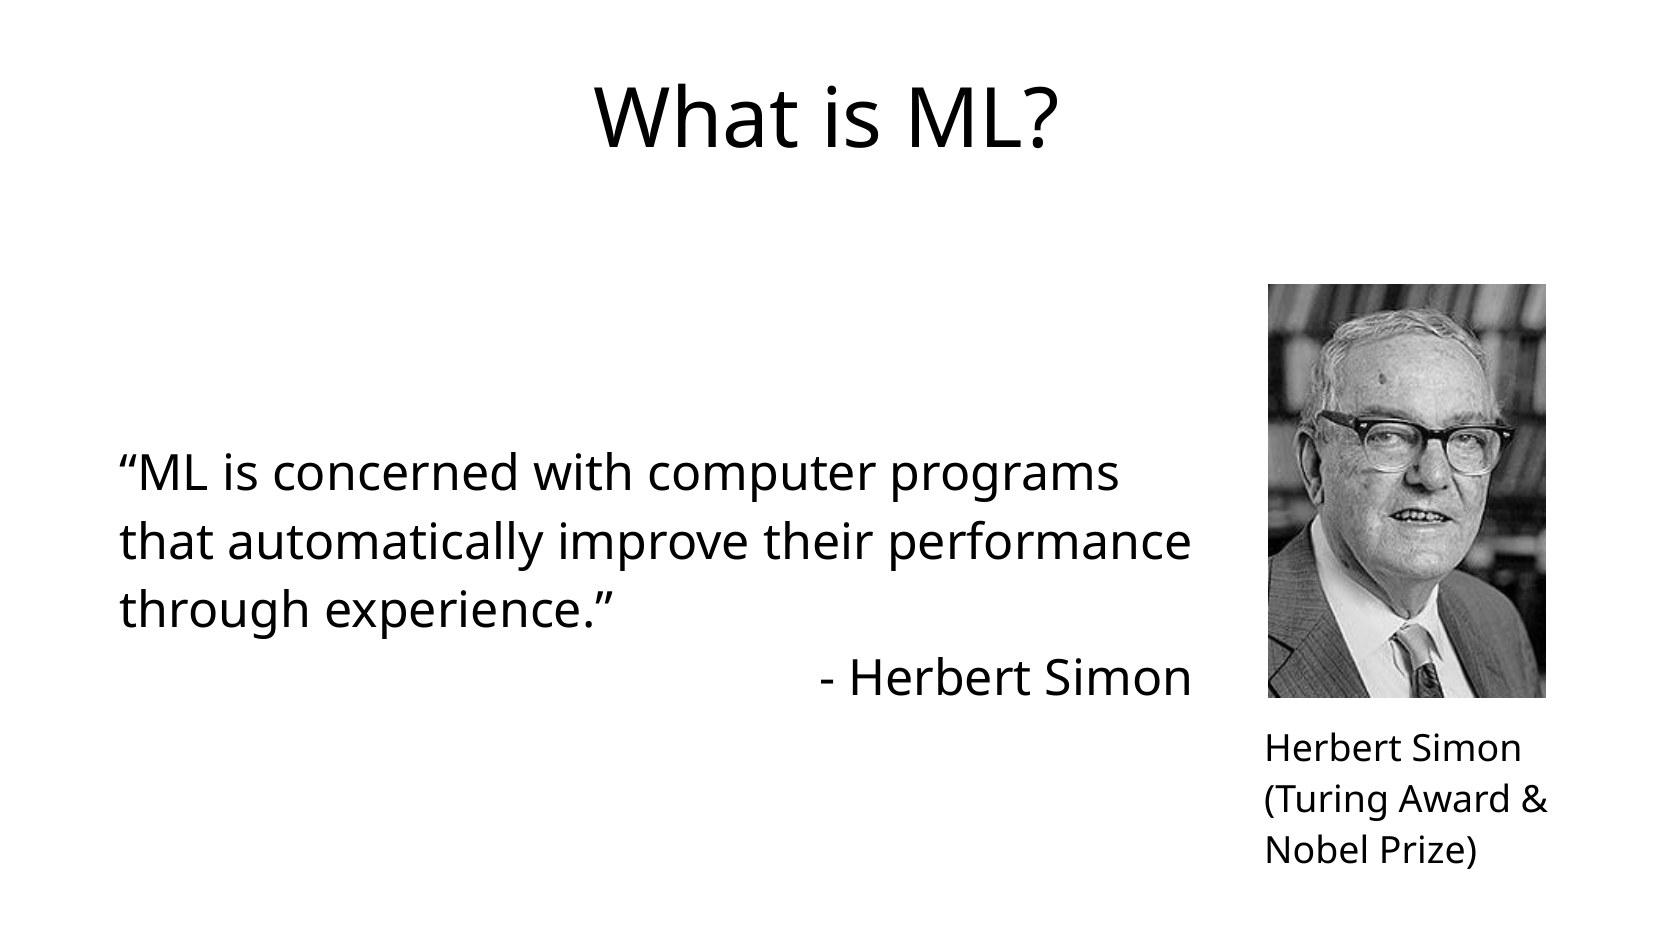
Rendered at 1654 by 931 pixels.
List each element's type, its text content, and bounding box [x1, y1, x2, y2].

title What is ML? [82, 37, 1571, 193]
text_box “ML is concerned with computer programs that automatically improve their performance through experience.” - Herbert Simon [105, 430, 1216, 685]
picture [1268, 284, 1546, 698]
text_box Herbert Simon (Turing Award & Nobel Prize) [1249, 714, 1550, 865]
